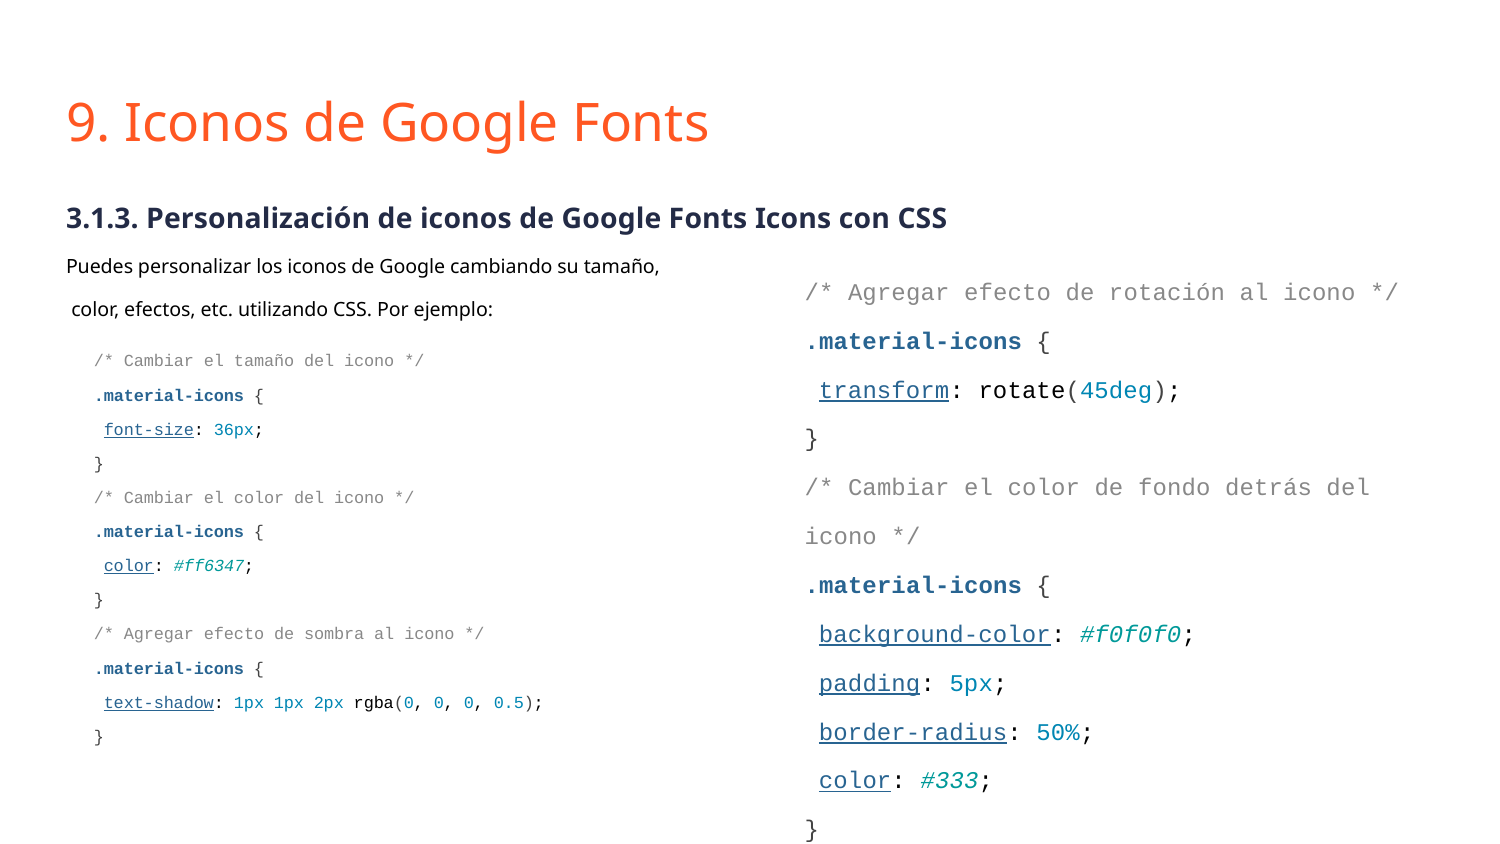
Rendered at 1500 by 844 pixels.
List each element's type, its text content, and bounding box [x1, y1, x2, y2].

title 9. Iconos de Google Fonts [51, 72, 1449, 166]
list 3.1.3. Personalización de iconos de Google Fonts Icons con CSS Puedes personalizar los iconos de Google cambiando su tamaño, color, efectos, etc. utilizando CSS. Por ejemplo: /* Cambiar el tamaño del icono */ .material-icons { font-size: 36px; } /* Cambiar el color del icono */ .material-icons { color: #ff6347; } /* Agregar efecto de sombra al icono */ .material-icons { text-shadow: 1px 1px 2px rgba(0, 0, 0, 0.5); } [51, 166, 1449, 763]
text_box /* Agregar efecto de rotación al icono */ .material-icons { transform: rotate(45deg); } /* Cambiar el color de fondo detrás del icono */ .material-icons { background-color: #f0f0f0; padding: 5px; border-radius: 50%; color: #333; } [749, 241, 1481, 844]
